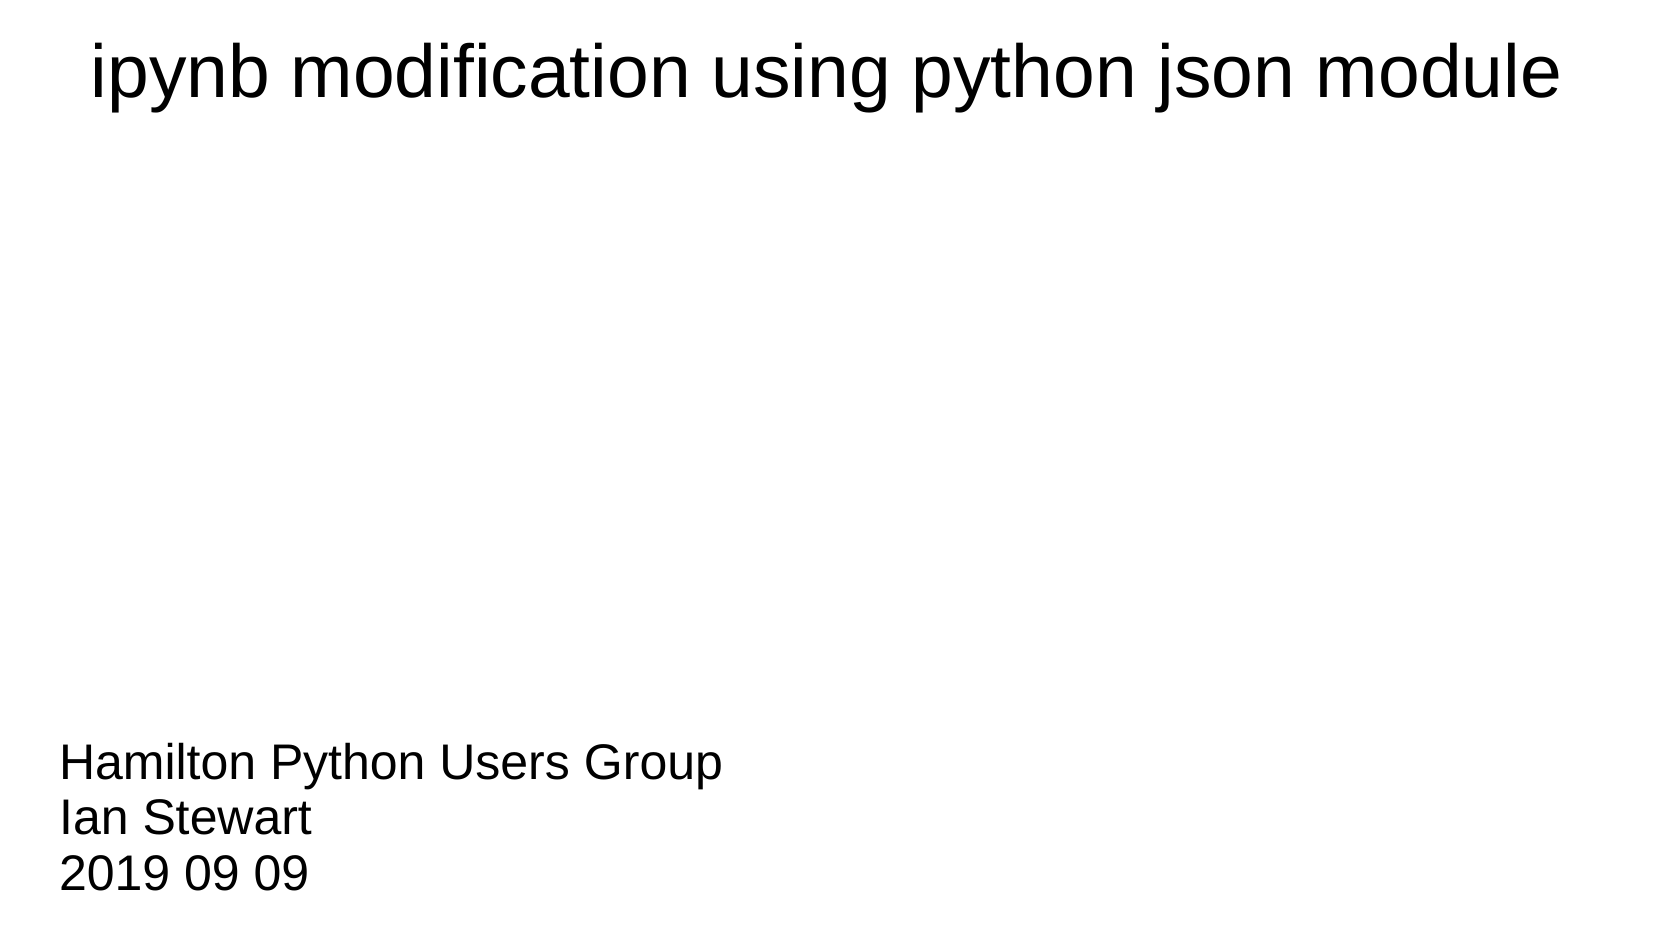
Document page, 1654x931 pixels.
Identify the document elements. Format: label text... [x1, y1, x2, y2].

text_box Hamilton Python Users Group Ian Stewart 2019 09 09 [59, 732, 1548, 903]
title ipynb modification using python json module [82, 29, 1571, 114]
